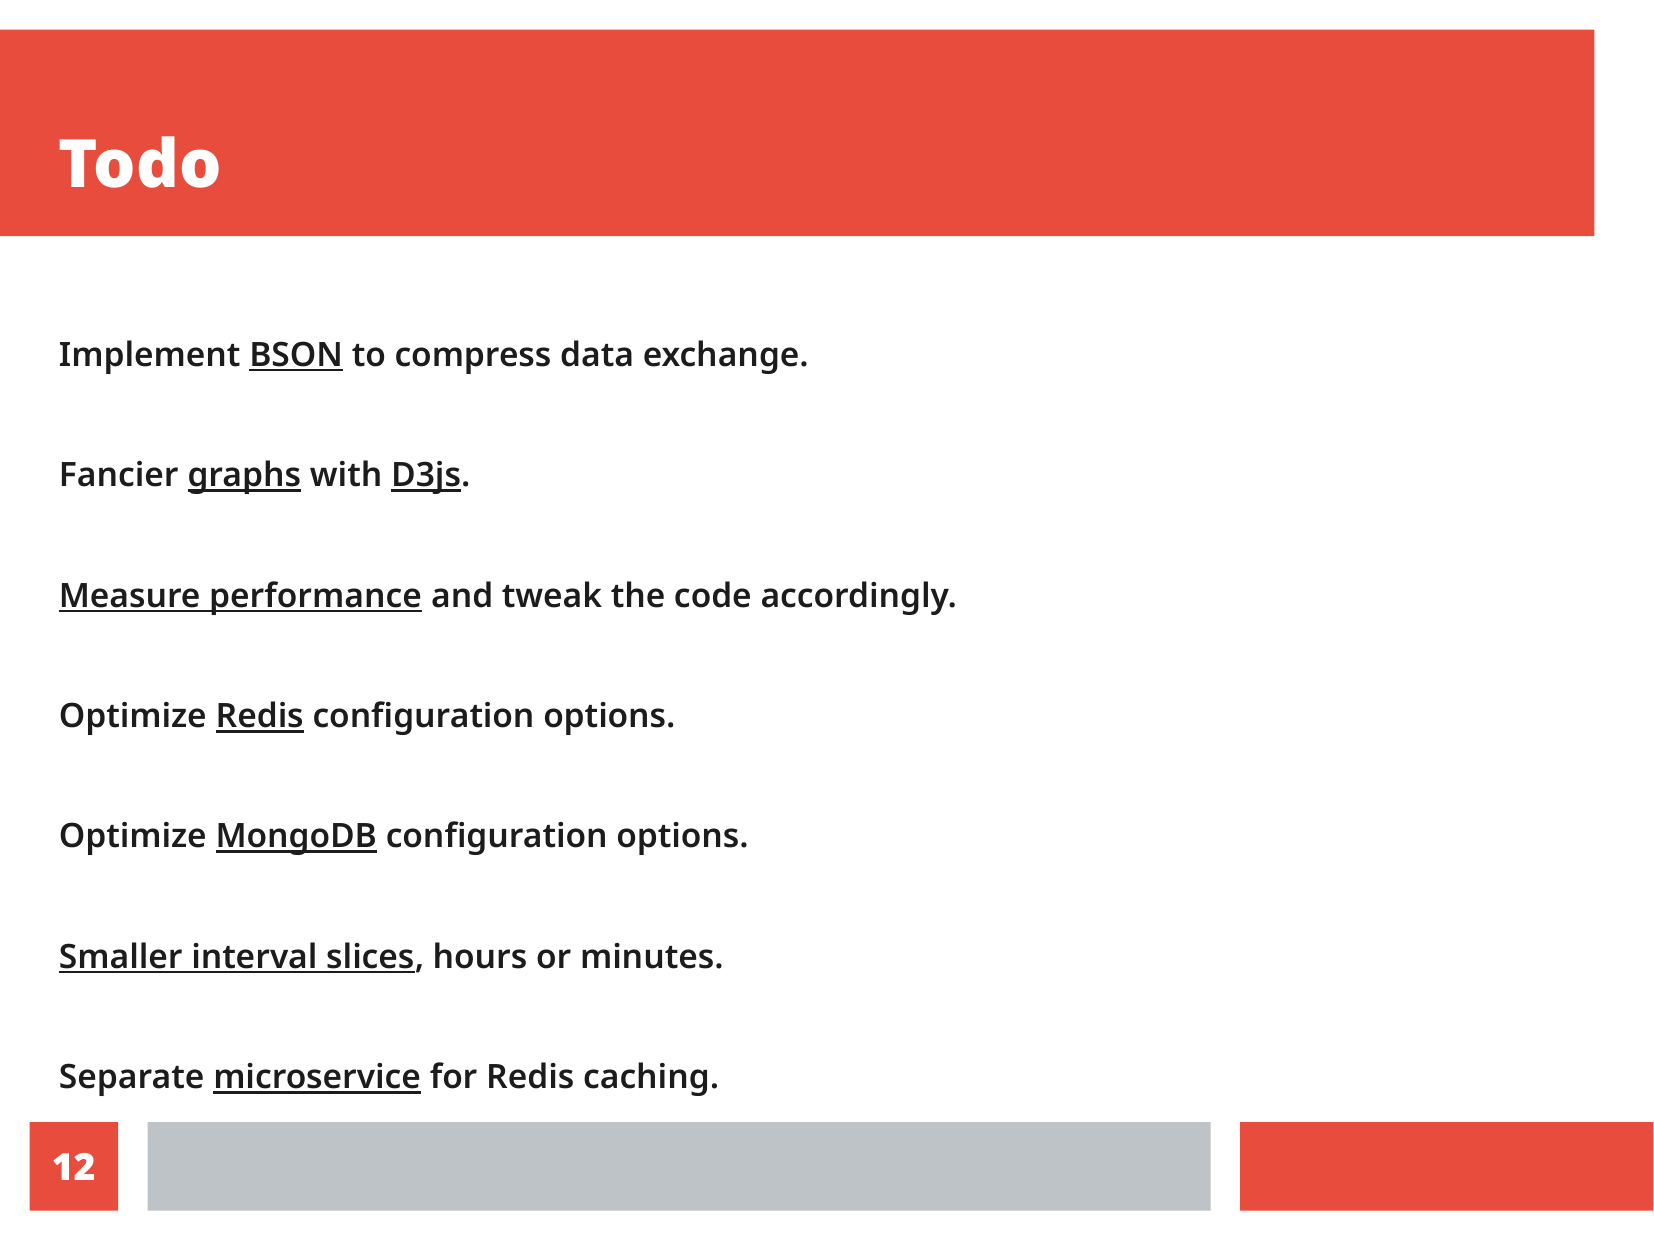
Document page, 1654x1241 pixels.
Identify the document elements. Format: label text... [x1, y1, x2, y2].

title Todo [59, 59, 1595, 207]
list Implement BSON to compress data exchange. Fancier graphs with D3js. Measure performance and tweak the code accordingly. Optimize Redis configuration options. Optimize MongoDB configuration options. Smaller interval slices, hours or minutes. Separate microservice for Redis caching. [59, 330, 1565, 1099]
